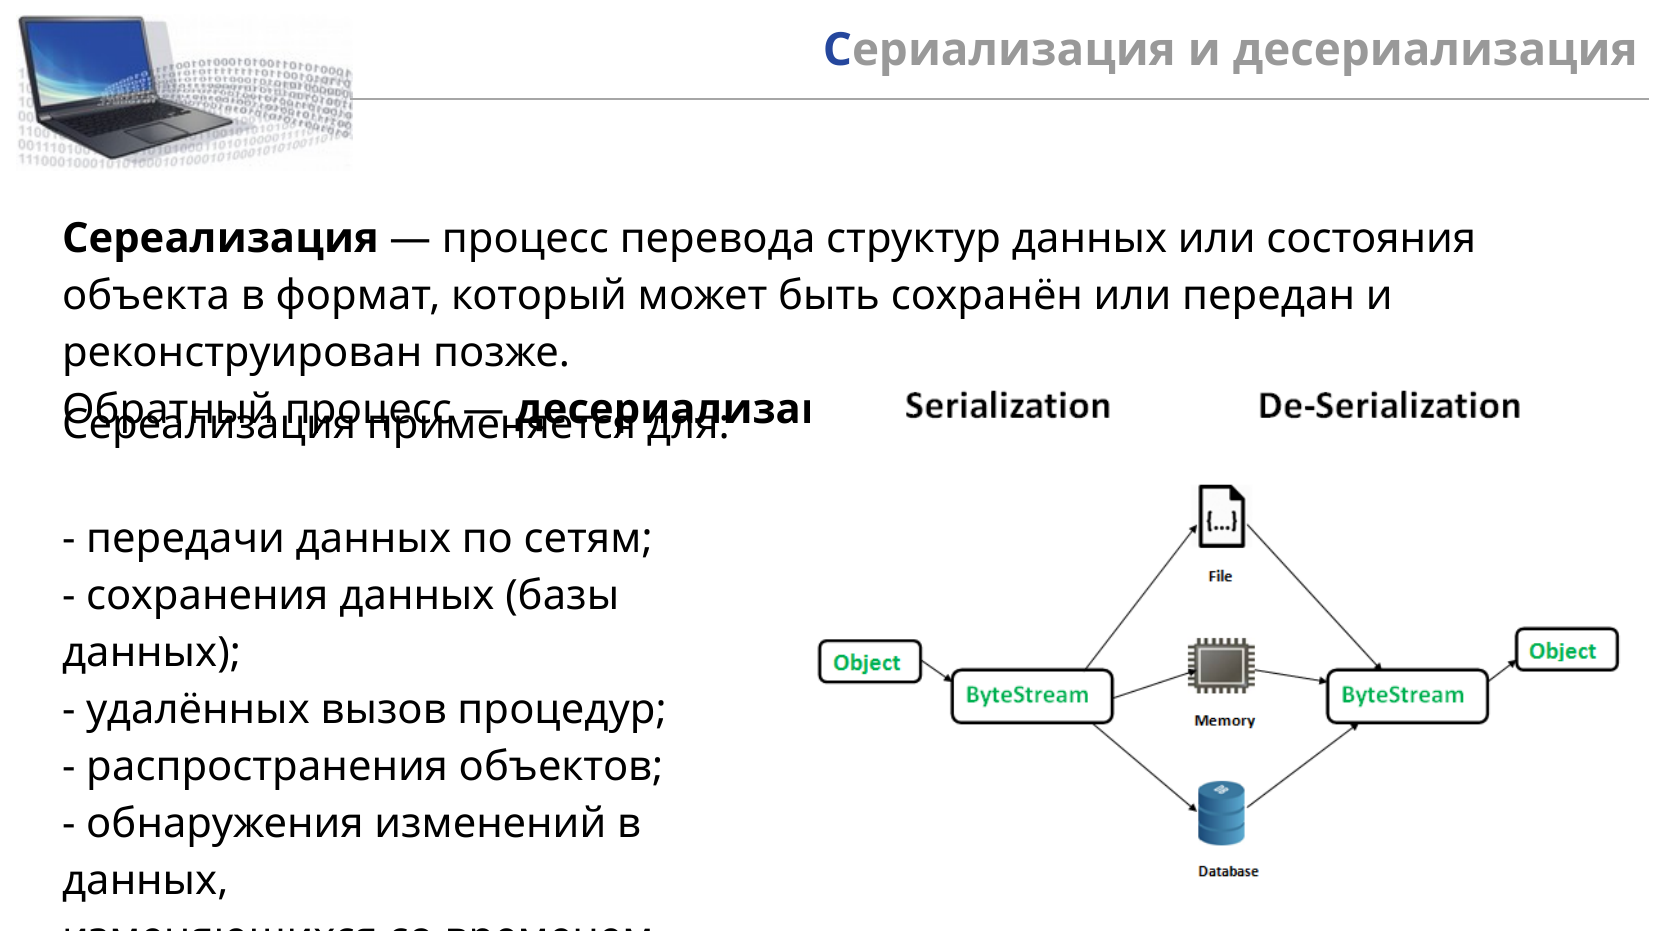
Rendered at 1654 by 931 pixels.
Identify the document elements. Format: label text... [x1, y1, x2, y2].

text_box Сереализация применяется для: - передачи данных по сетям; - сохранения данных (базы данных); - удалённых вызов процедур; - распространения объектов; - обнаружения изменений в данных, изменяющихся со временем. [47, 386, 780, 827]
title Сериализация и десериализация [318, 0, 1654, 101]
picture [810, 377, 1628, 891]
picture [16, 14, 353, 171]
text_box Сереализация — процесс перевода структур данных или состояния объекта в формат, который может быть сохранён или передан и реконструирован позже. Обратный процесс — десериализация. [47, 200, 1583, 374]
